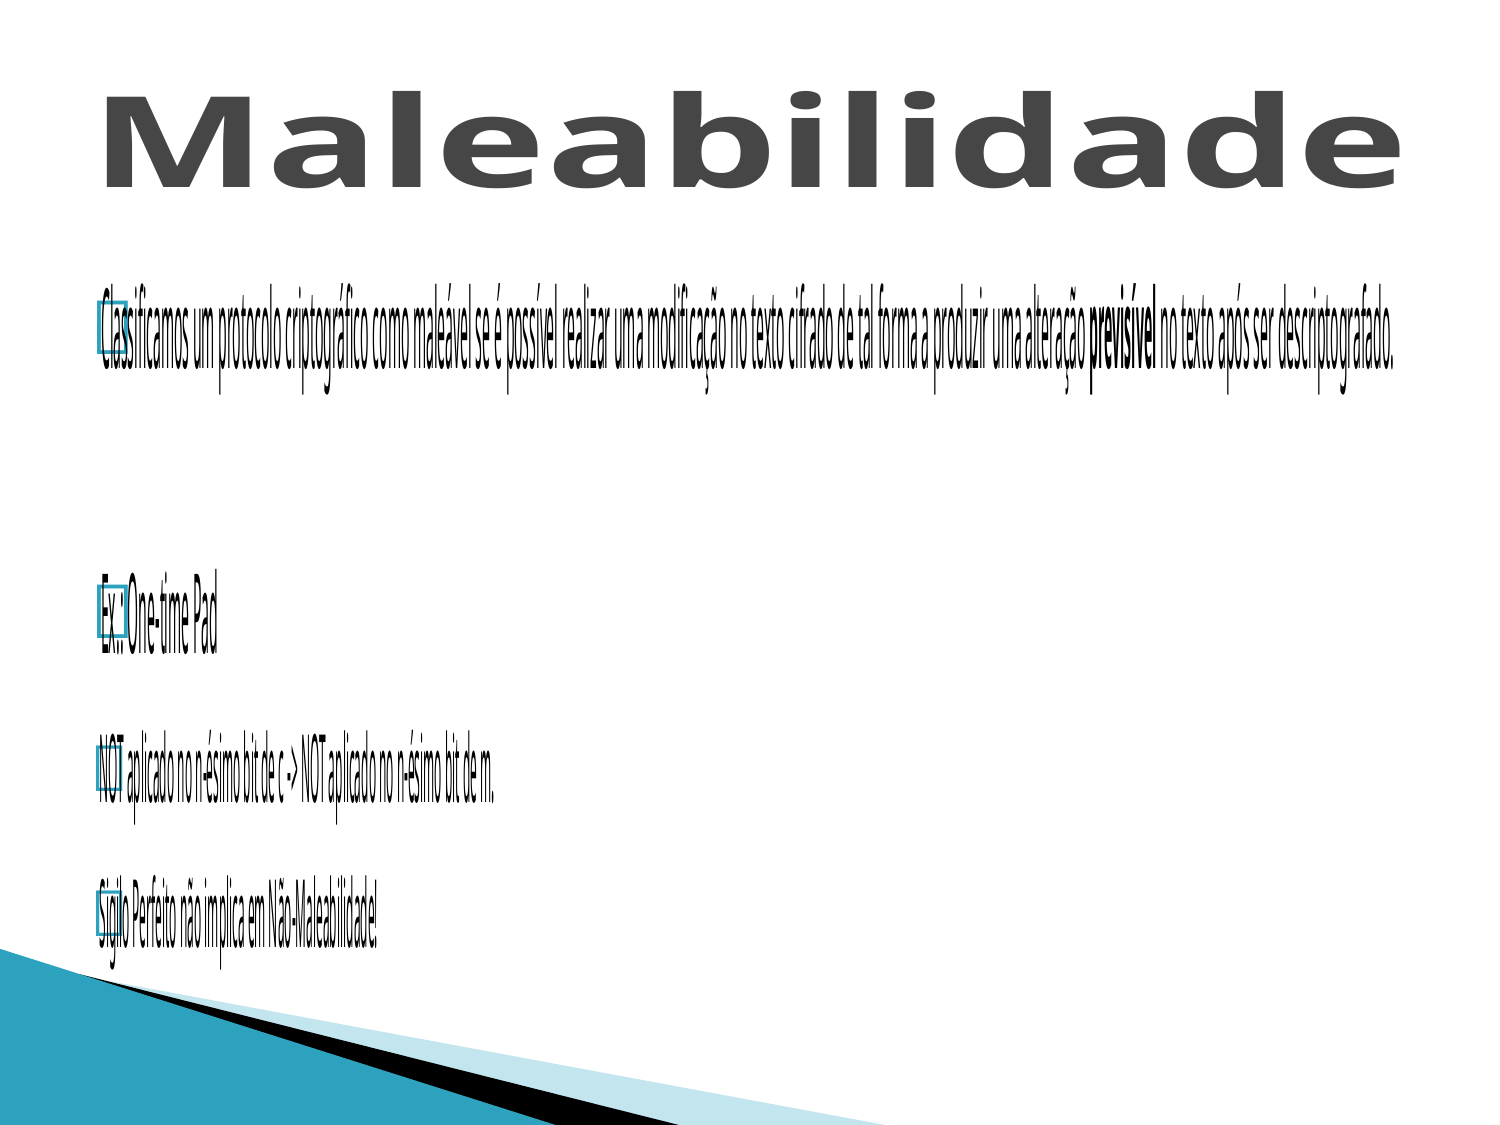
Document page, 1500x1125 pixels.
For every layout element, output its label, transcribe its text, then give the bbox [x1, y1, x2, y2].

list Classificamos um protocolo criptográfico como maleável se é possível realizar uma modificação no texto cifrado de tal forma a produzir uma alteração previsível no texto após ser descriptografado. Ex.: One-time Pad NOT aplicado no n-ésimo bit de c -> NOT aplicado no n-ésimo bit de m. Sigilo Perfeito não implica em Não-Maleabilidade! [75, 243, 1426, 986]
title Maleabilidade [75, 45, 1426, 233]
